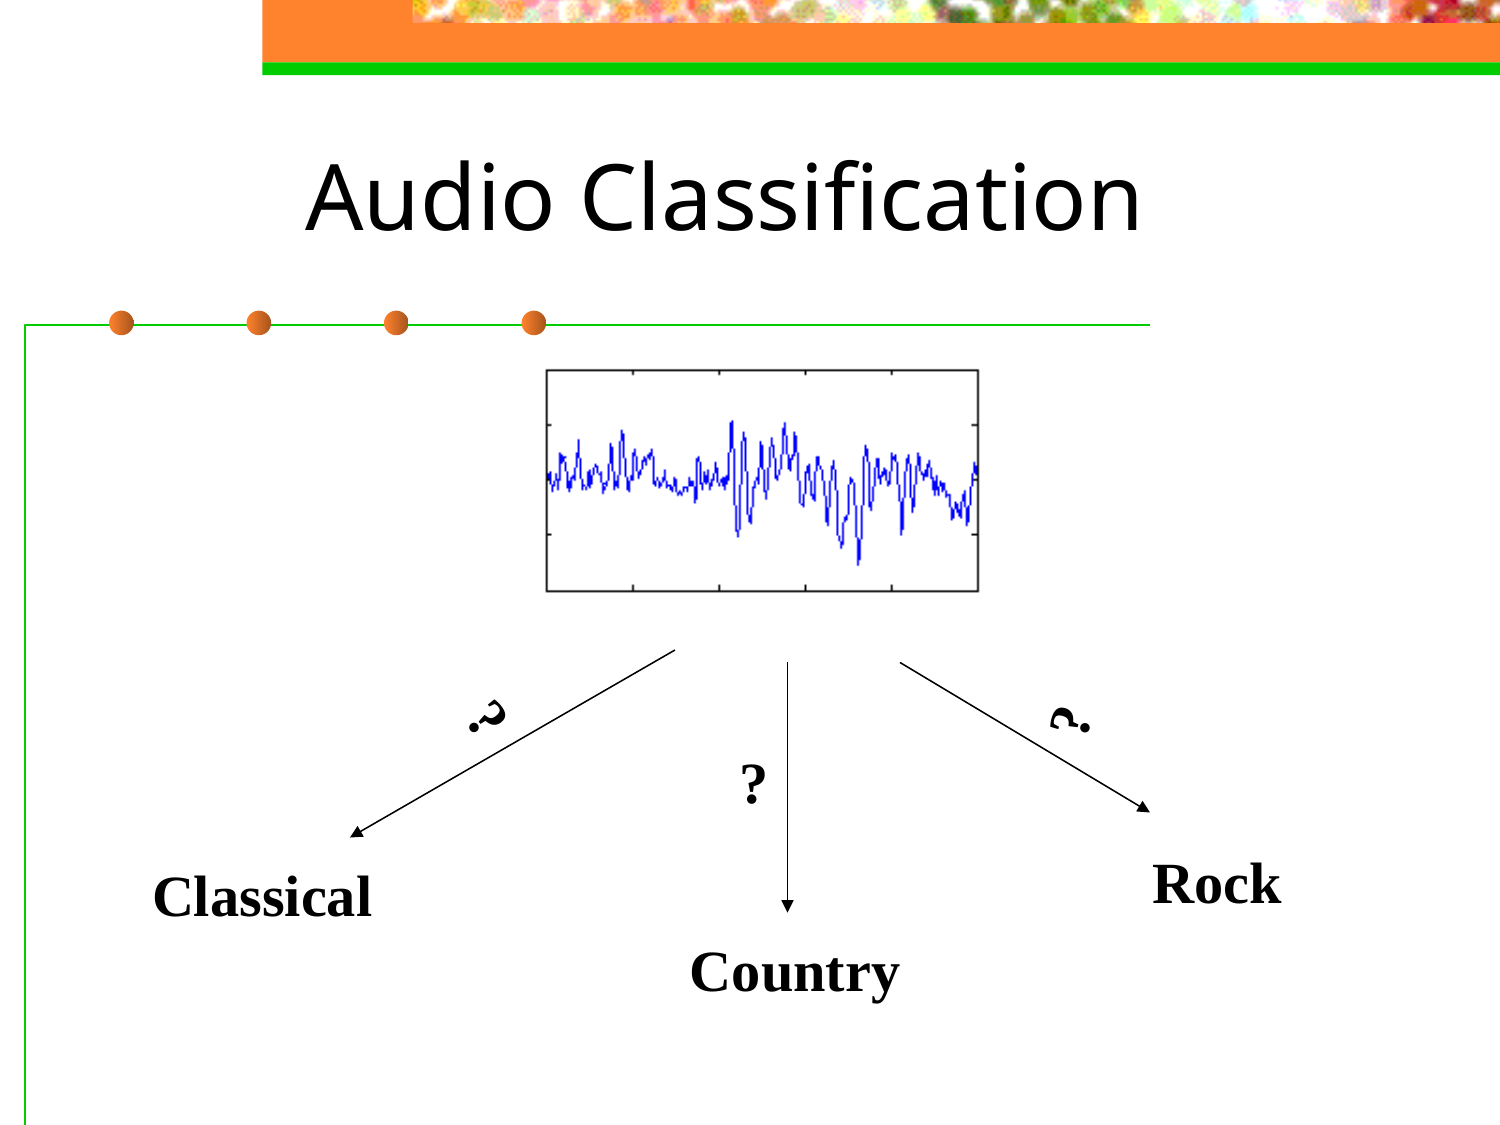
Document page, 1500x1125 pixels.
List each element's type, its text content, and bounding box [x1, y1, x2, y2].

title Audio Classification [87, 99, 1363, 288]
text_box Classical [137, 849, 413, 936]
text_box ? [725, 737, 788, 823]
picture [412, 0, 1500, 23]
text_box ? [439, 667, 546, 771]
text_box ? [1017, 676, 1118, 762]
text_box Rock [1137, 837, 1300, 923]
text_box Country [674, 924, 938, 1011]
picture [537, 350, 1030, 601]
